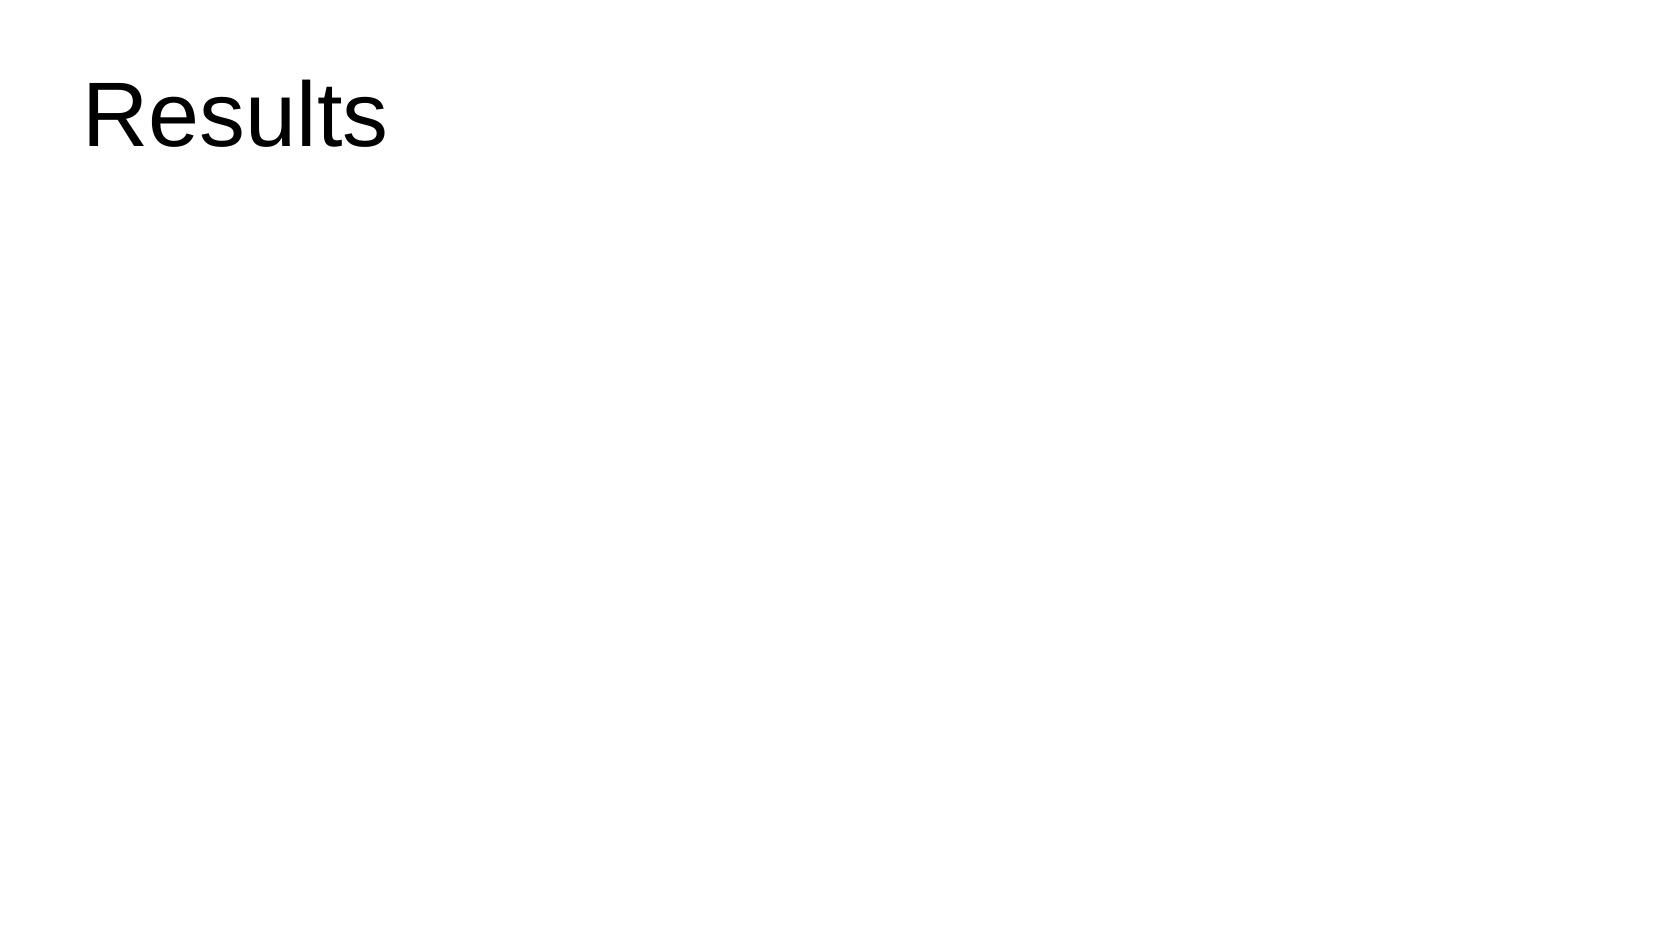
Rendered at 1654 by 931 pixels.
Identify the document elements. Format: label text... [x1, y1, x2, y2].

title Results [82, 37, 1571, 193]
